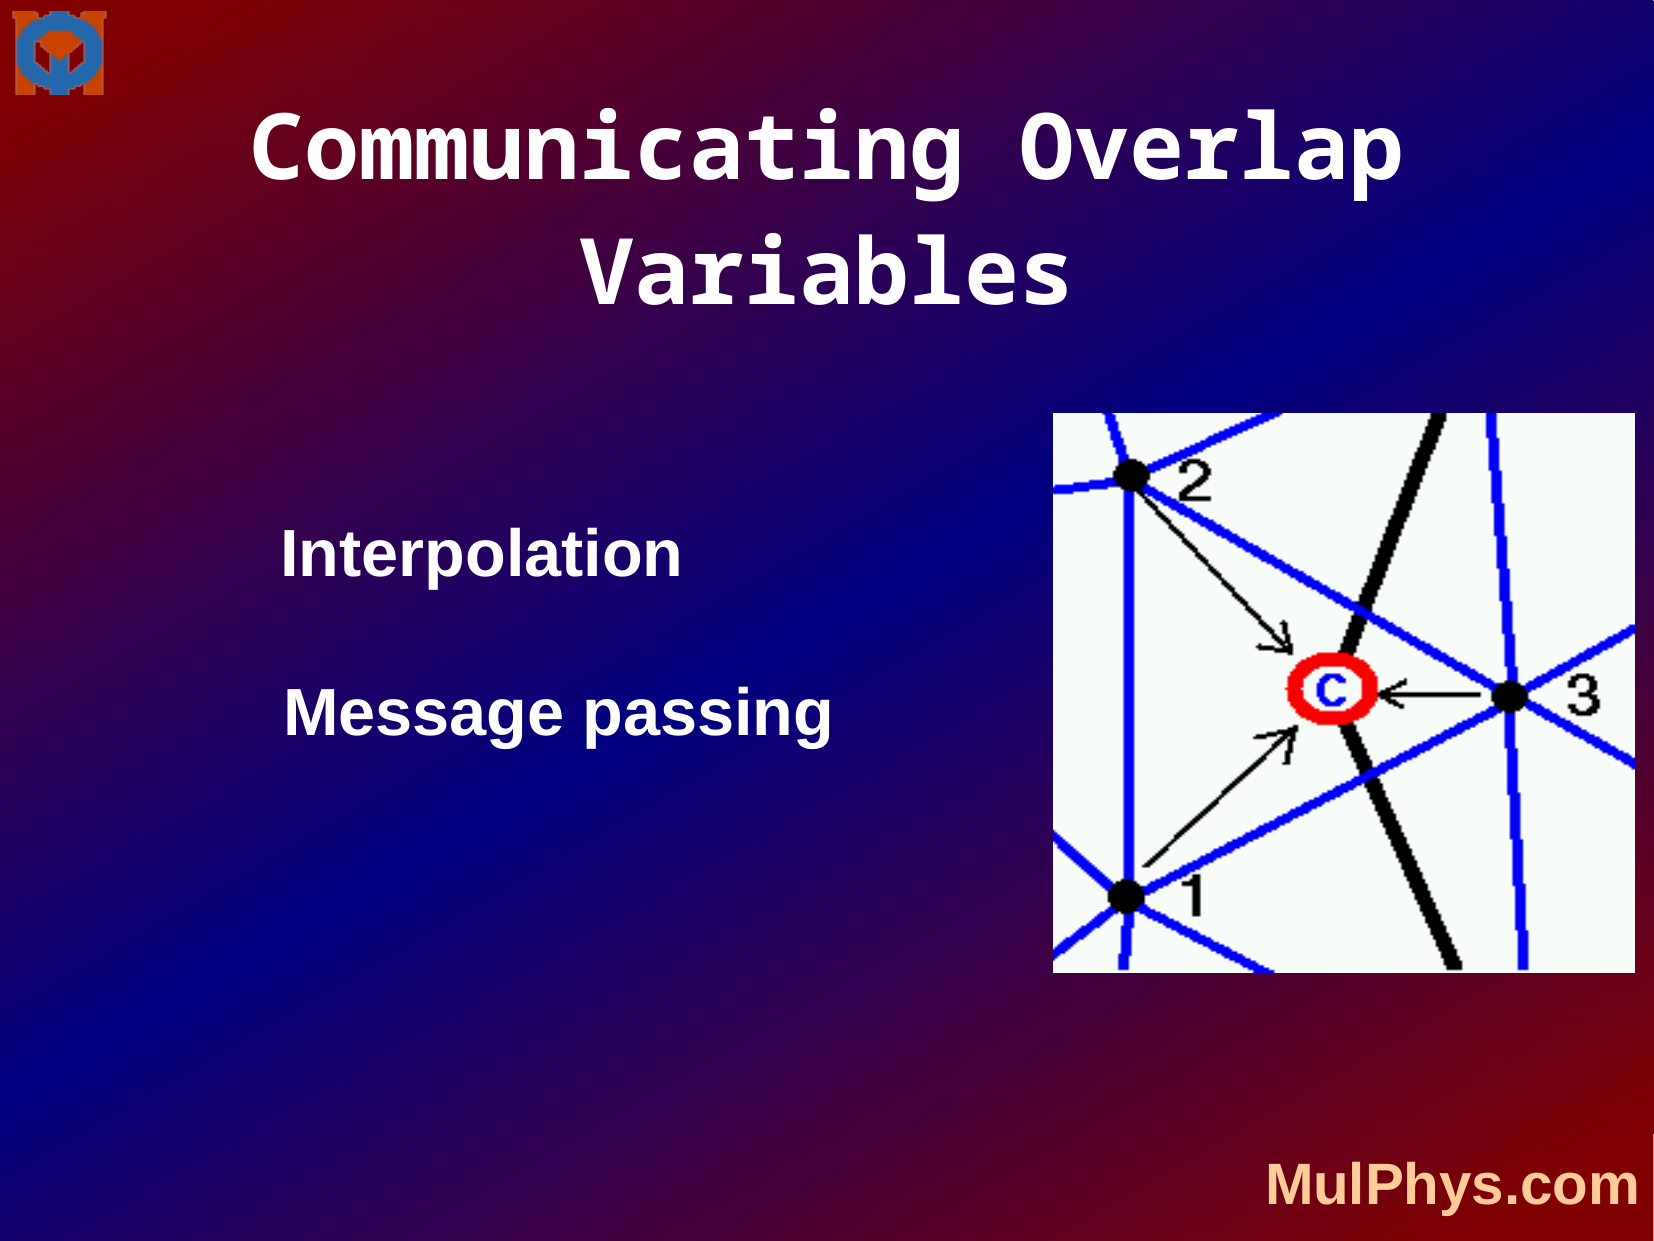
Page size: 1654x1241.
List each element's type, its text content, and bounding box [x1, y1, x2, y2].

text_box Interpolation [280, 515, 685, 602]
picture [1053, 413, 1635, 973]
picture [11, 11, 110, 95]
text_box Message passing [283, 674, 835, 761]
title Communicating Overlap Variables [121, 102, 1534, 311]
text_box MulPhys.com [1264, 1152, 1641, 1228]
